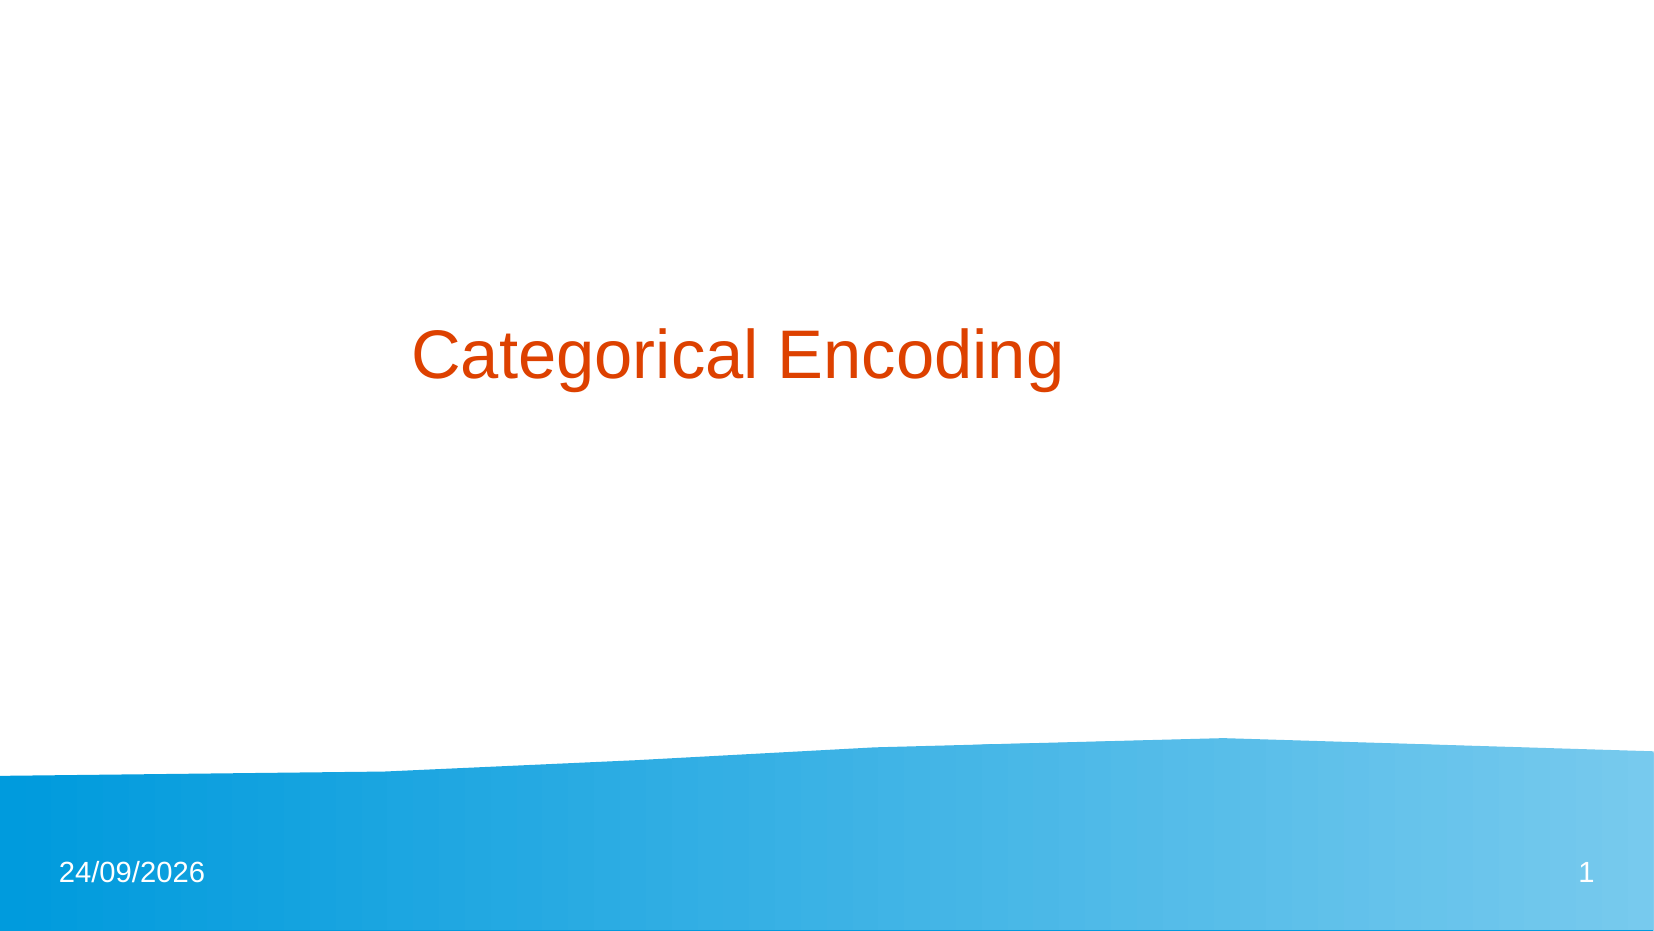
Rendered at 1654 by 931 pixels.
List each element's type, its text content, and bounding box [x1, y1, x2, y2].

title Categorical Encoding [0, 265, 1477, 443]
